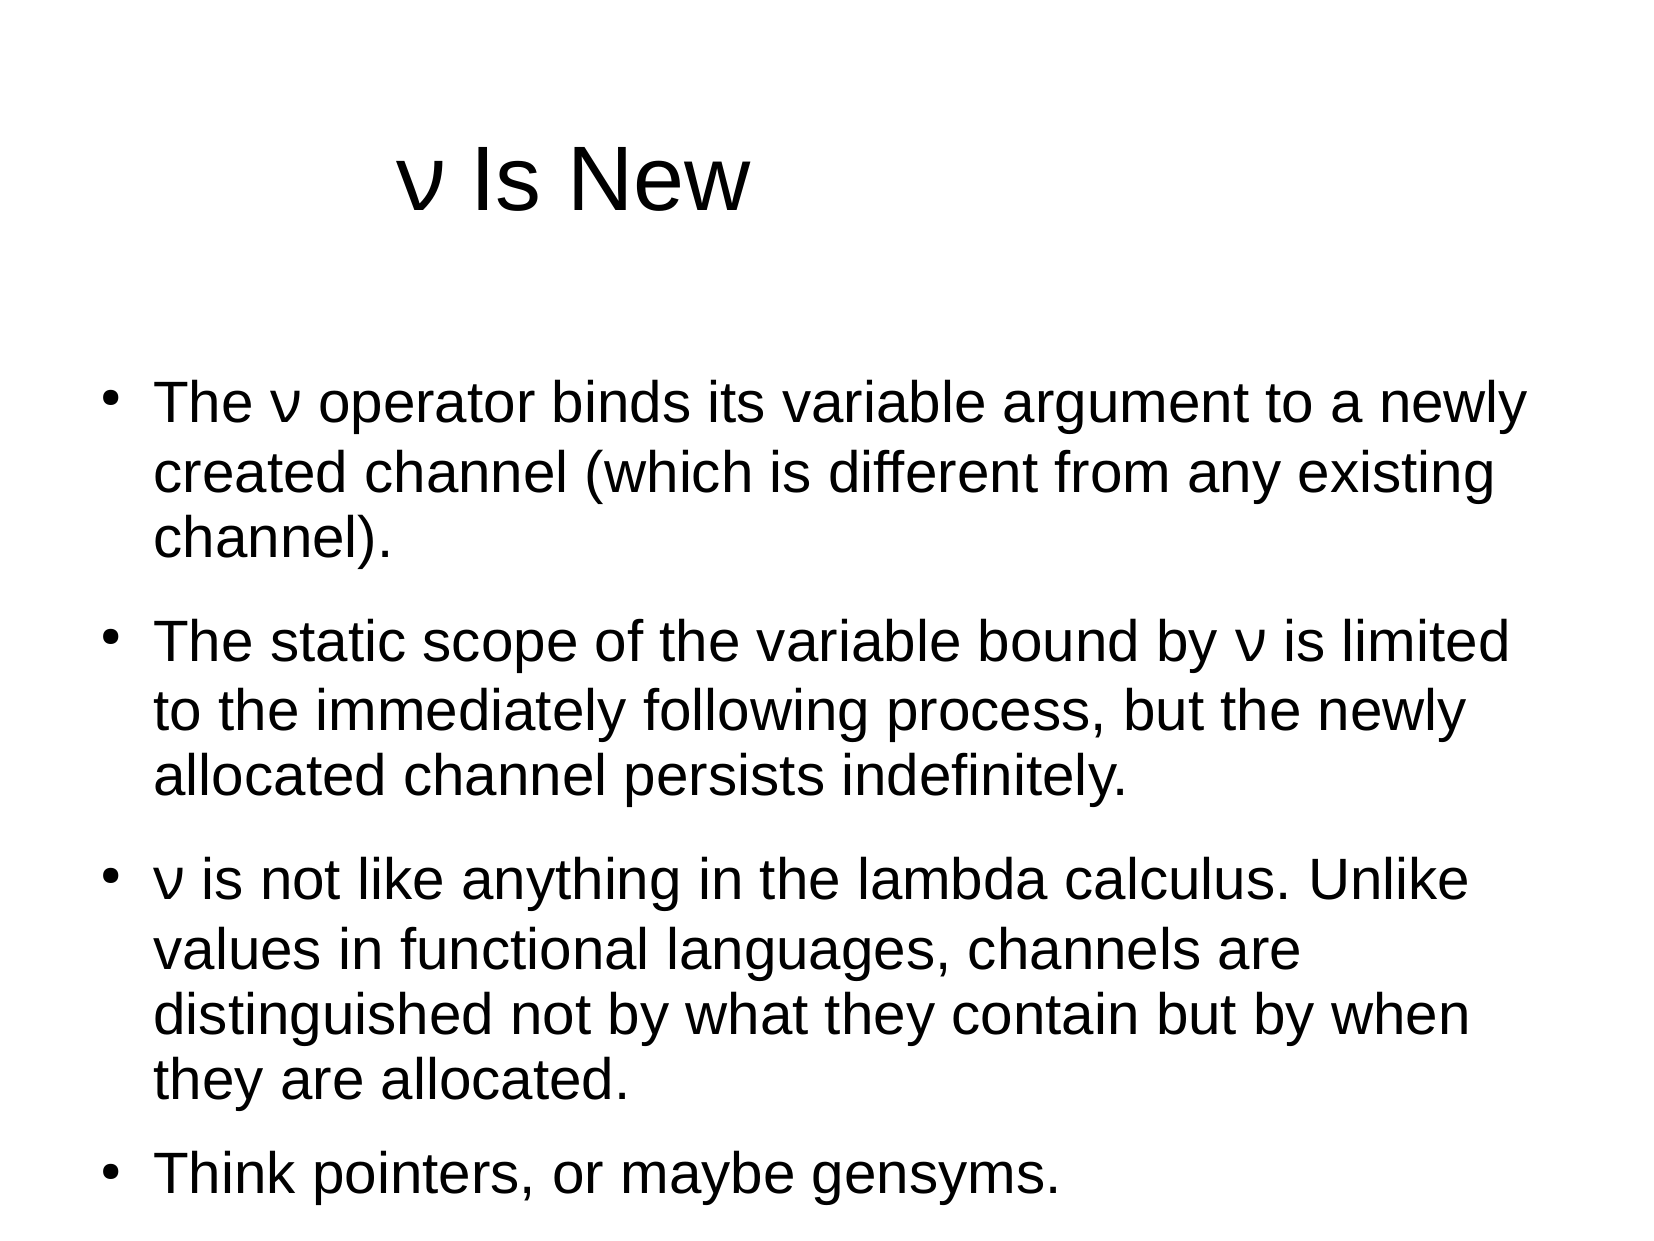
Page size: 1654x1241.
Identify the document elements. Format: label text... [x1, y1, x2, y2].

title ν Is New [97, 64, 1051, 286]
list The ν operator binds its variable argument to a newly created channel (which is different from any existing channel). The static scope of the variable bound by ν is limited to the immediately following process, but the newly allocated channel persists indefinitely. ν is not like anything in the lambda calculus. Unlike values in functional languages, channels are distinguished not by what they contain but by when they are allocated. Think pointers, or maybe gensyms. [82, 360, 1571, 1180]
